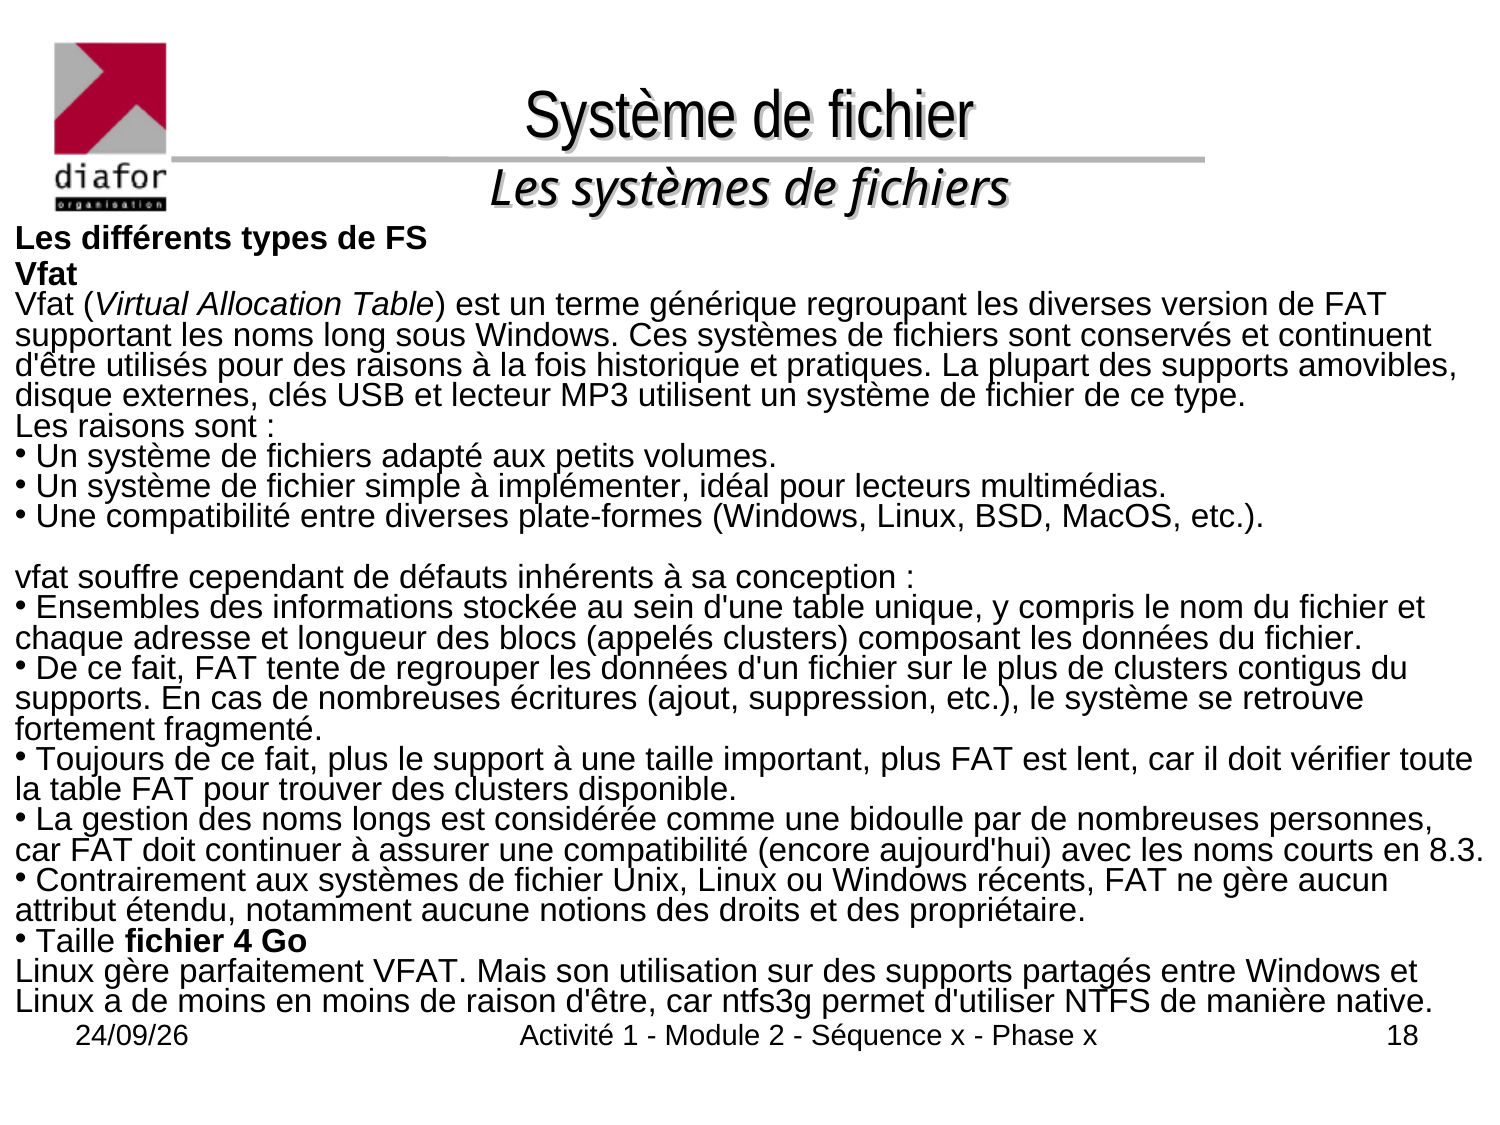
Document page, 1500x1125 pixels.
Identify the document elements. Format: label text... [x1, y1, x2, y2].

picture [53, 42, 168, 213]
text_box Les différents types de FS [0, 218, 444, 253]
title Système de fichier Les systèmes de fichiers [75, 45, 1426, 250]
text_box Vfat Vfat (Virtual Allocation Table) est un terme générique regroupant les diverses version de FAT supportant les noms long sous Windows. Ces systèmes de fichiers sont conservés et continuent d'être utilisés pour des raisons à la fois historique et pratiques. La plupart des supports amovibles, disque externes, clés USB et lecteur MP3 utilisent un système de fichier de ce type. Les raisons sont : Un système de fichiers adapté aux petits volumes. Un système de fichier simple à implémenter, idéal pour lecteurs multimédias. Une compatibilité entre diverses plate-formes (Windows, Linux, BSD, MacOS, etc.). vfat souffre cependant de défauts inhérents à sa conception : Ensembles des informations stockée au sein d'une table unique, y compris le nom du fichier et chaque adresse et longueur des blocs (appelés clusters) composant les données du fichier. De ce fait, FAT tente de regrouper les données d'un fichier sur le plus de clusters contigus du supports. En cas de nombreuses écritures (ajout, suppression, etc.), le système se retrouve fortement fragmenté. Toujours de ce fait, plus le support à une taille important, plus FAT est lent, car il doit vérifier toute la table FAT pour trouver des clusters disponible. La gestion des noms longs est considérée comme une bidoulle par de nombreuses personnes, car FAT doit continuer à assurer une compatibilité (encore aujourd'hui) avec les noms courts en 8.3. Contrairement aux systèmes de fichier Unix, Linux ou Windows récents, FAT ne gère aucun attribut étendu, notamment aucune notions des droits et des propriétaire. Taille fichier 4 Go Linux gère parfaitement VFAT. Mais son utilisation sur des supports partagés entre Windows et Linux a de moins en moins de raison d'être, car ntfs3g permet d'utiliser NTFS de manière native. [0, 253, 1500, 1057]
